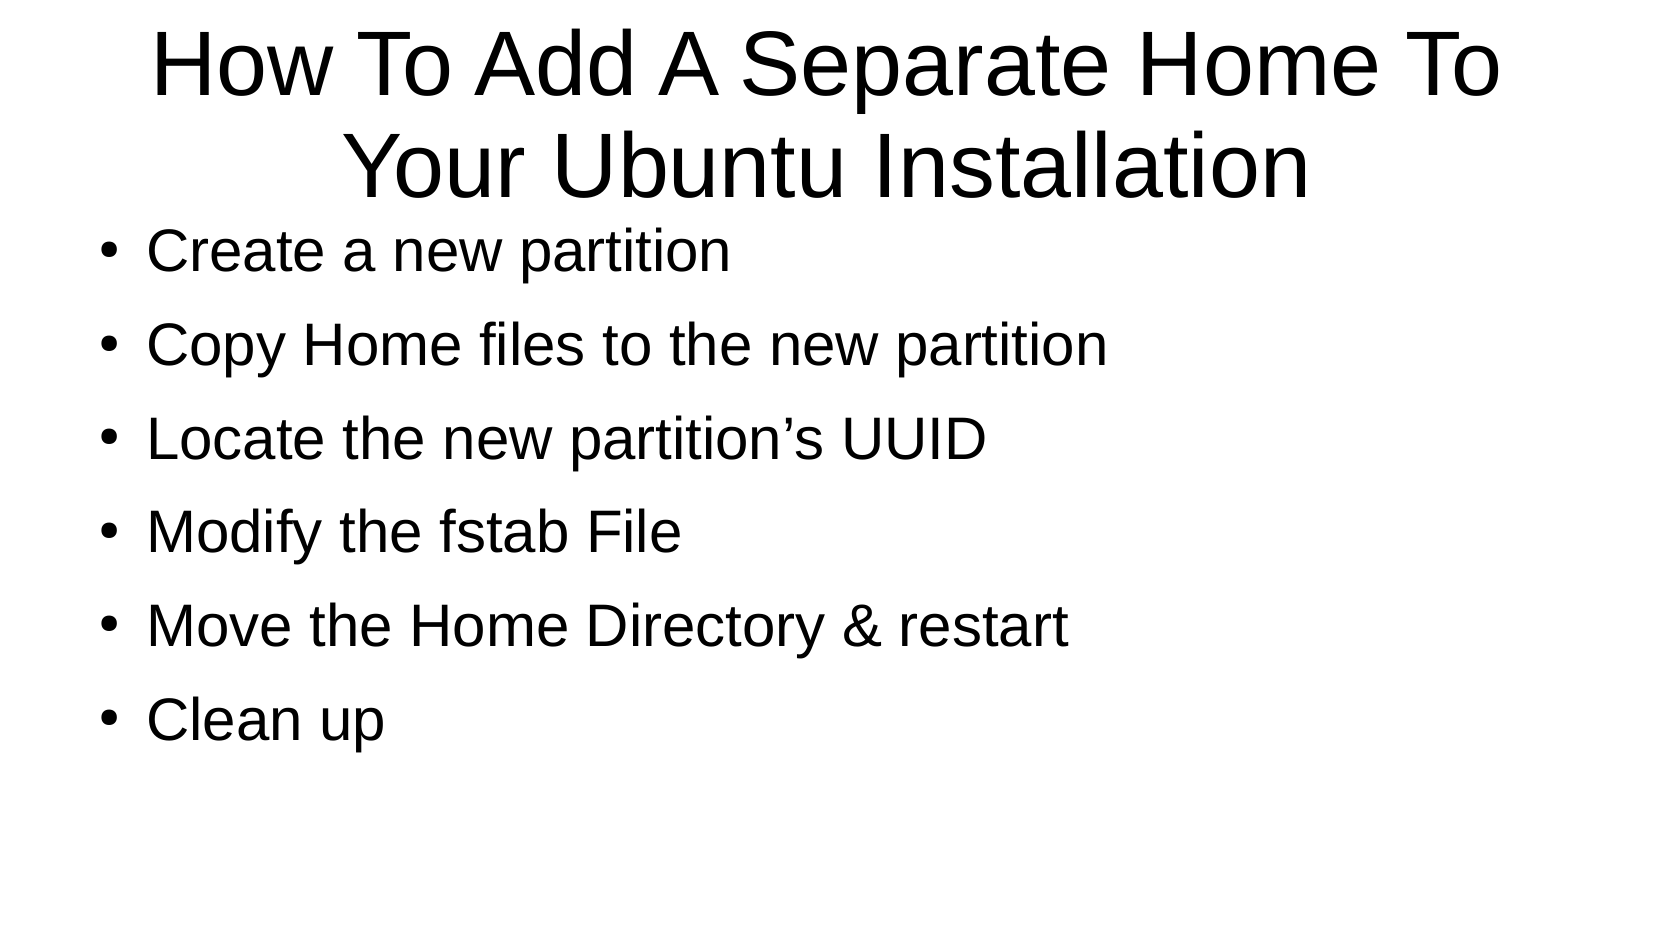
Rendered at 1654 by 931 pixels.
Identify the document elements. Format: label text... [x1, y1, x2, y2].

title How To Add A Separate Home To Your Ubuntu Installation [82, 12, 1571, 217]
list Create a new partition Copy Home files to the new partition Locate the new partition’s UUID Modify the fstab File Move the Home Directory & restart Clean up [82, 217, 1571, 758]
